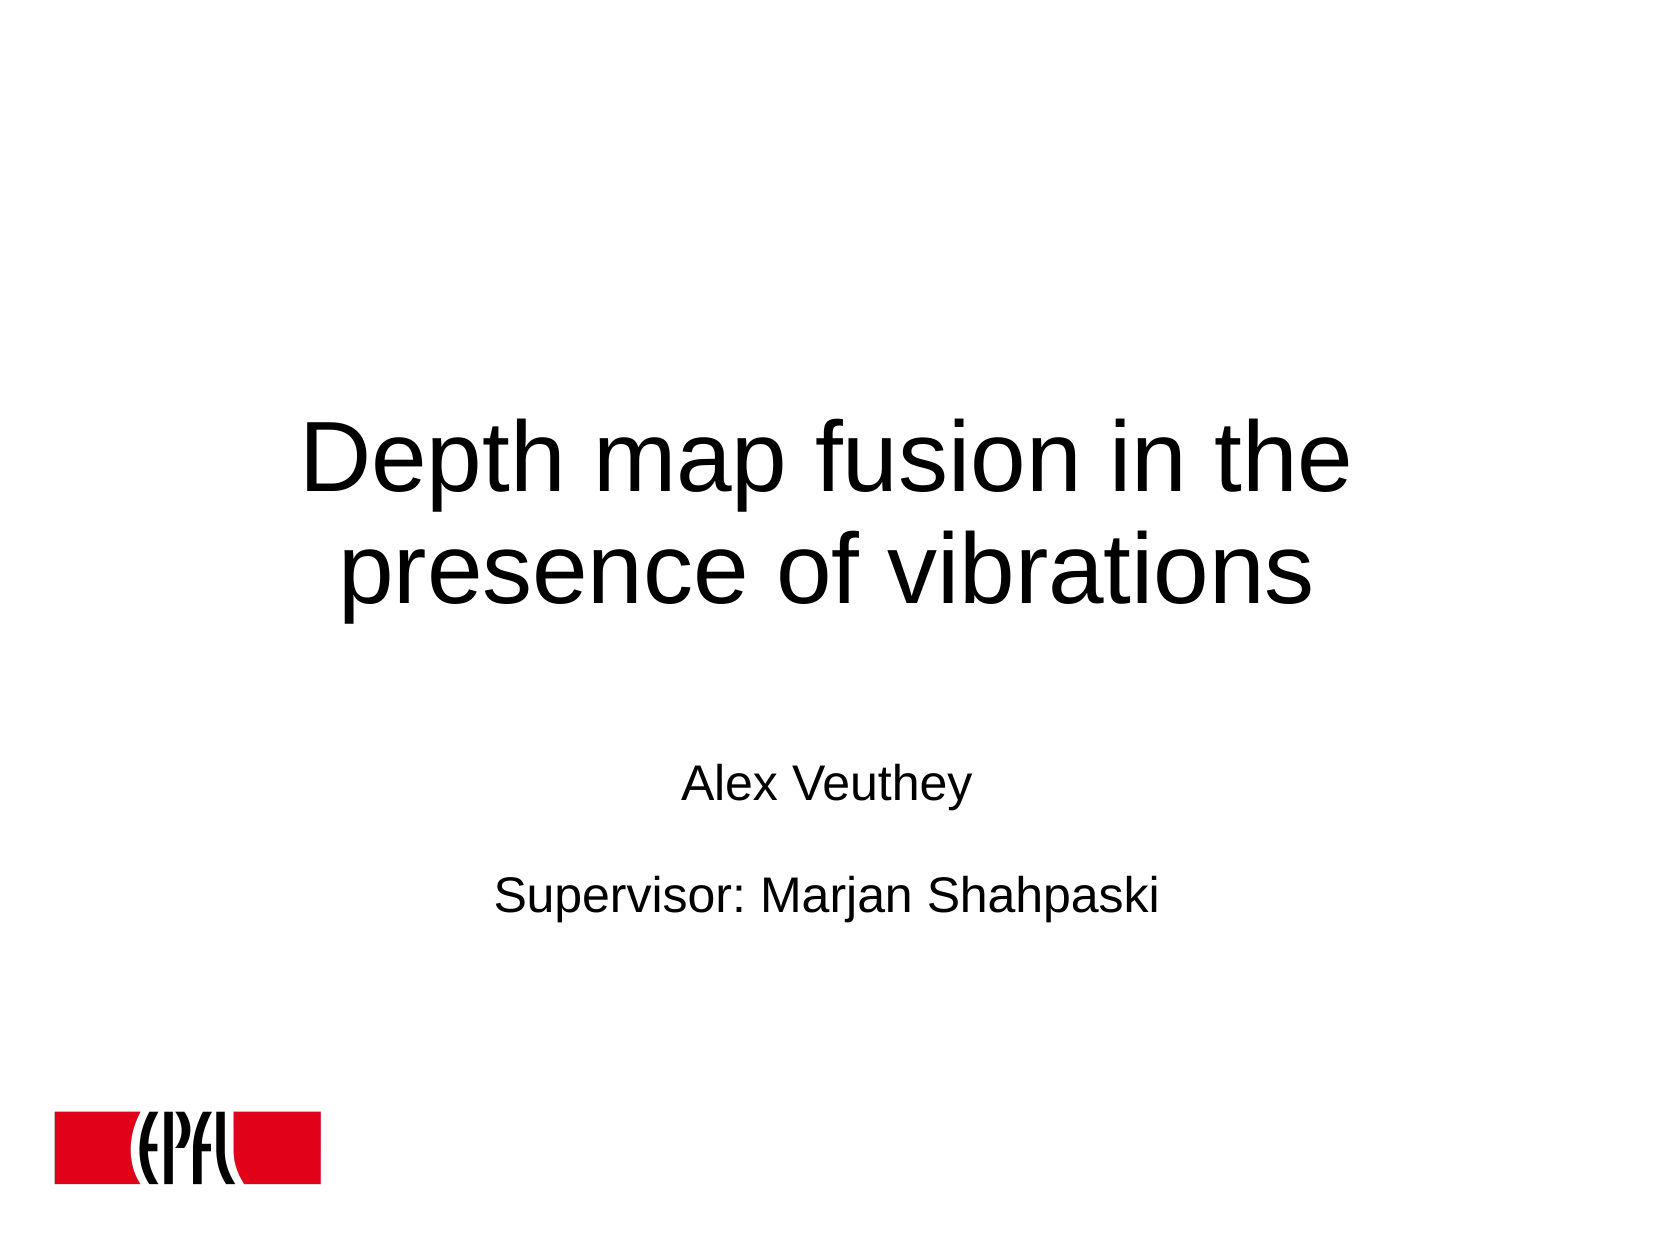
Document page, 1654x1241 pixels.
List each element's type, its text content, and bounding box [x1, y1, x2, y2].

subtitle Depth map fusion in the presence of vibrations Alex Veuthey Supervisor: Marjan Shahpaski [82, 290, 1571, 1109]
picture [47, 1105, 328, 1193]
